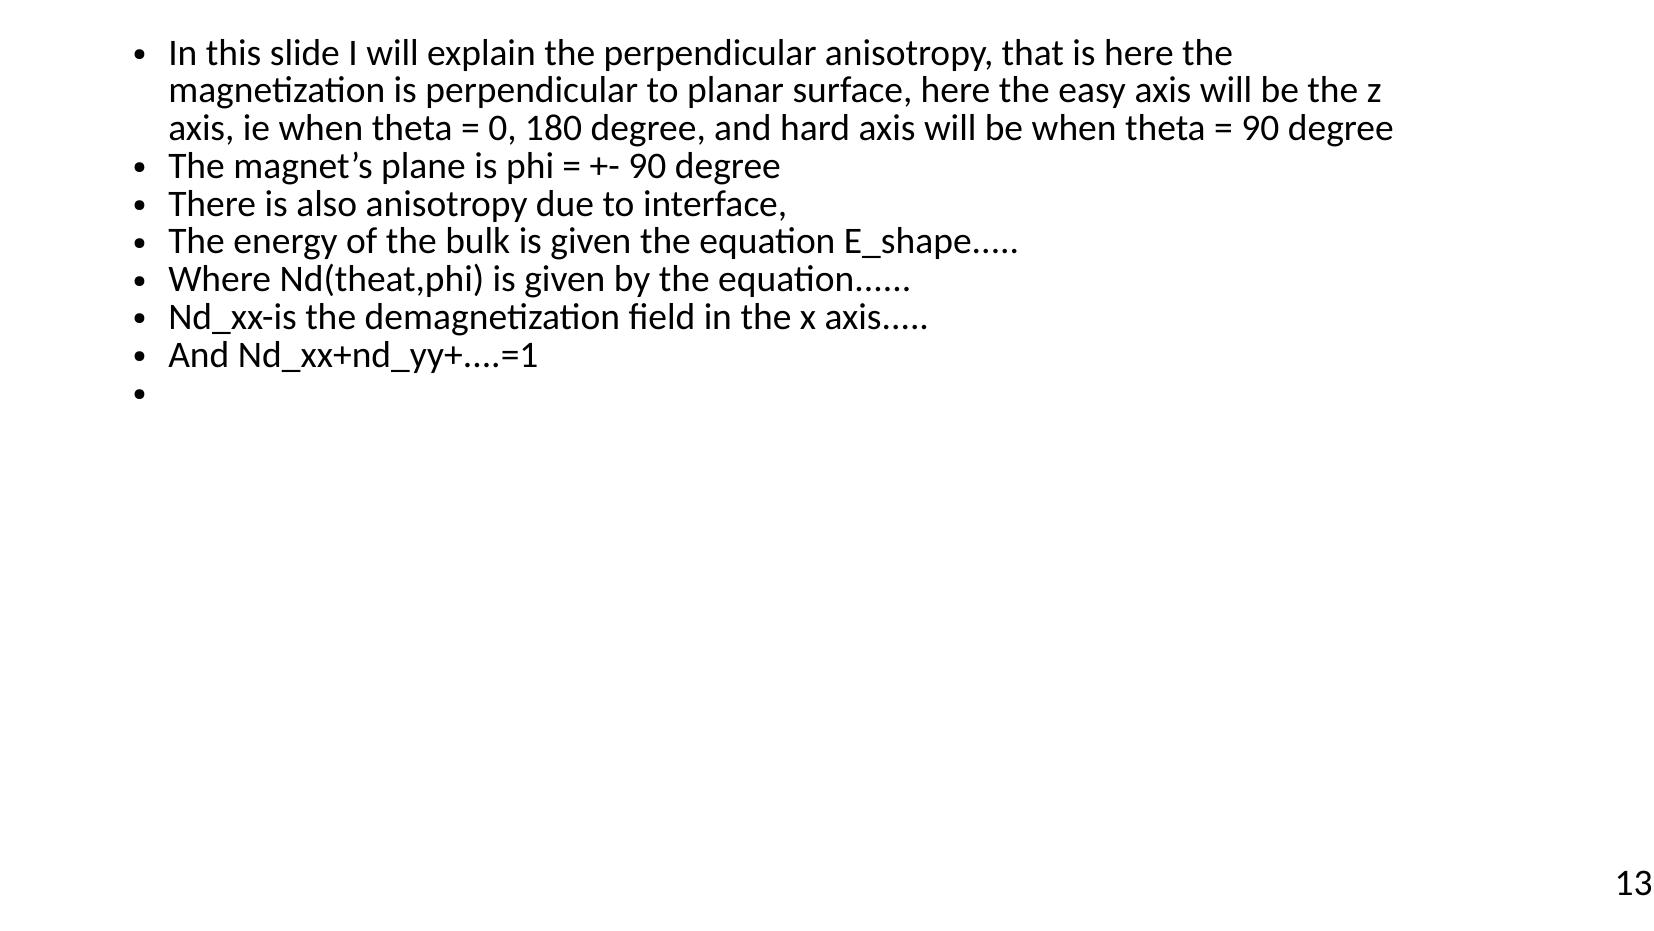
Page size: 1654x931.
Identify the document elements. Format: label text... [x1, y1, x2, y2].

text_box In this slide I will explain the perpendicular anisotropy, that is here the magnetization is perpendicular to planar surface, here the easy axis will be the z axis, ie when theta = 0, 180 degree, and hard axis will be when theta = 90 degree The magnet’s plane is phi = +- 90 degree There is also anisotropy due to interface, The energy of the bulk is given the equation E_shape..... Where Nd(theat,phi) is given by the equation...... Nd_xx-is the demagnetization field in the x axis..... And Nd_xx+nd_yy+....=1 [118, 29, 1447, 422]
text_box <number> [1479, 860, 1654, 931]
